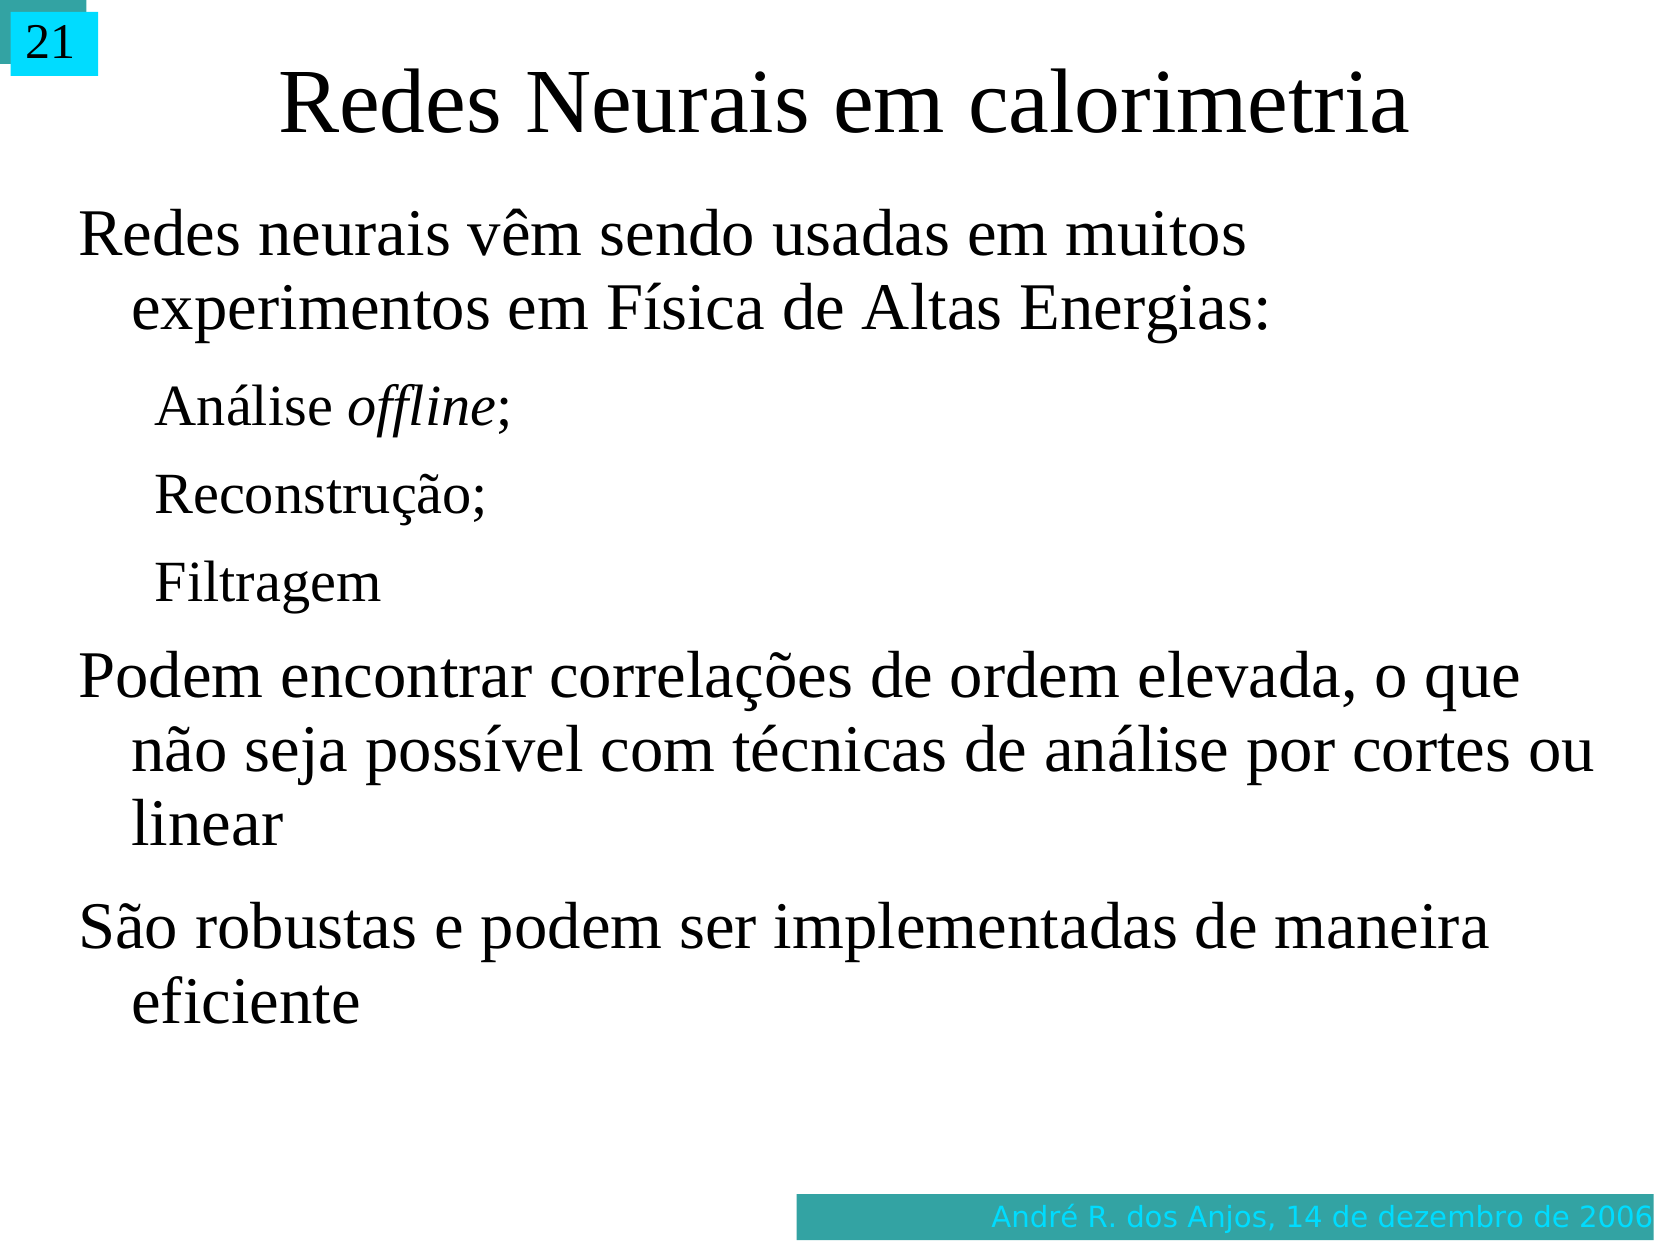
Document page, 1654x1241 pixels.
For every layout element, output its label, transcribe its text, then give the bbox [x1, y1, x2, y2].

list Redes neurais vêm sendo usadas em muitos experimentos em Física de Altas Energias: Análise offline; Reconstrução; Filtragem Podem encontrar correlações de ordem elevada, o que não seja possível com técnicas de análise por cortes ou linear São robustas e podem ser implementadas de maneira eficiente [60, 195, 1599, 1187]
title Redes Neurais em calorimetria [184, 31, 1506, 171]
